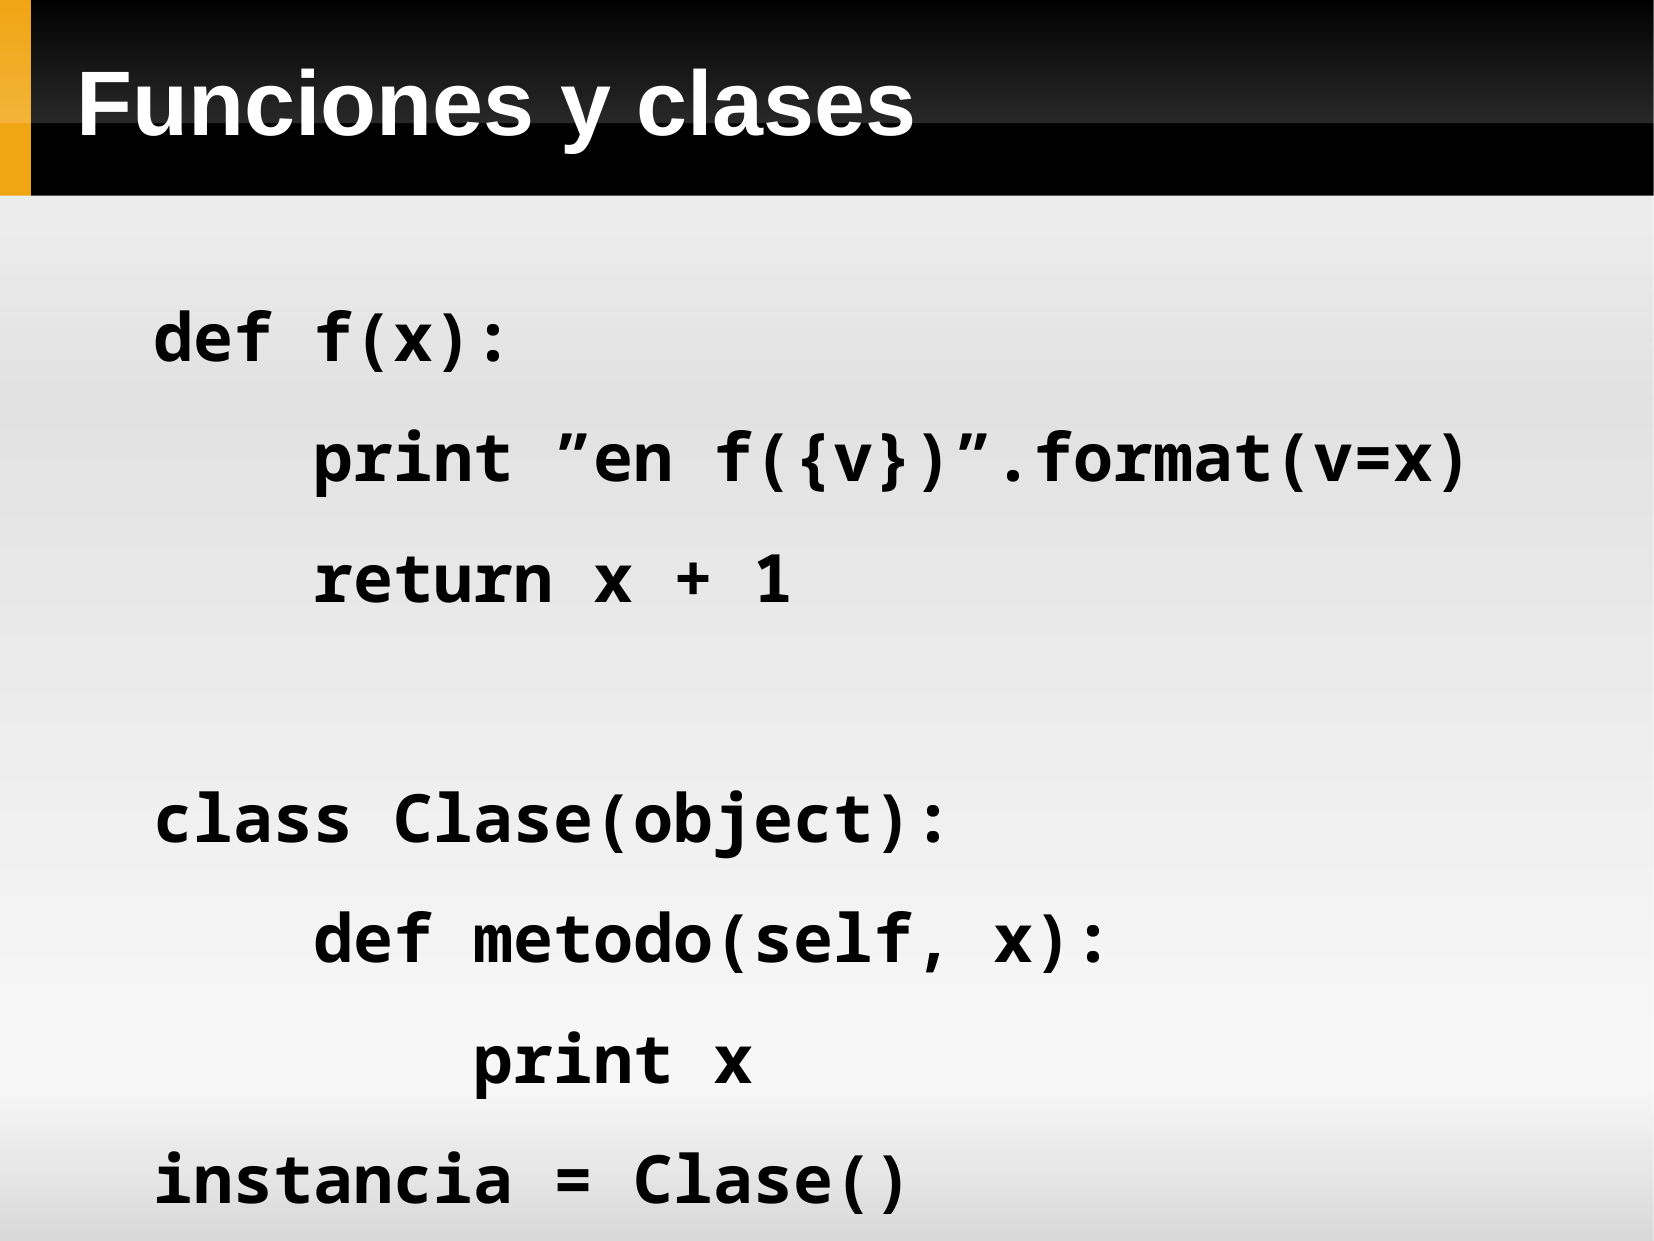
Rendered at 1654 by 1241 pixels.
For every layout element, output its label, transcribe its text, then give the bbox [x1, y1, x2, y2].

title Funciones y clases [76, 0, 1565, 208]
list def f(x): print ”en f({v})”.format(v=x) return x + 1 class Clase(object): def metodo(self, x): print x instancia = Clase() instancia.metodo(”pepe”) [82, 290, 1571, 1128]
picture [0, 0, 1654, 1241]
